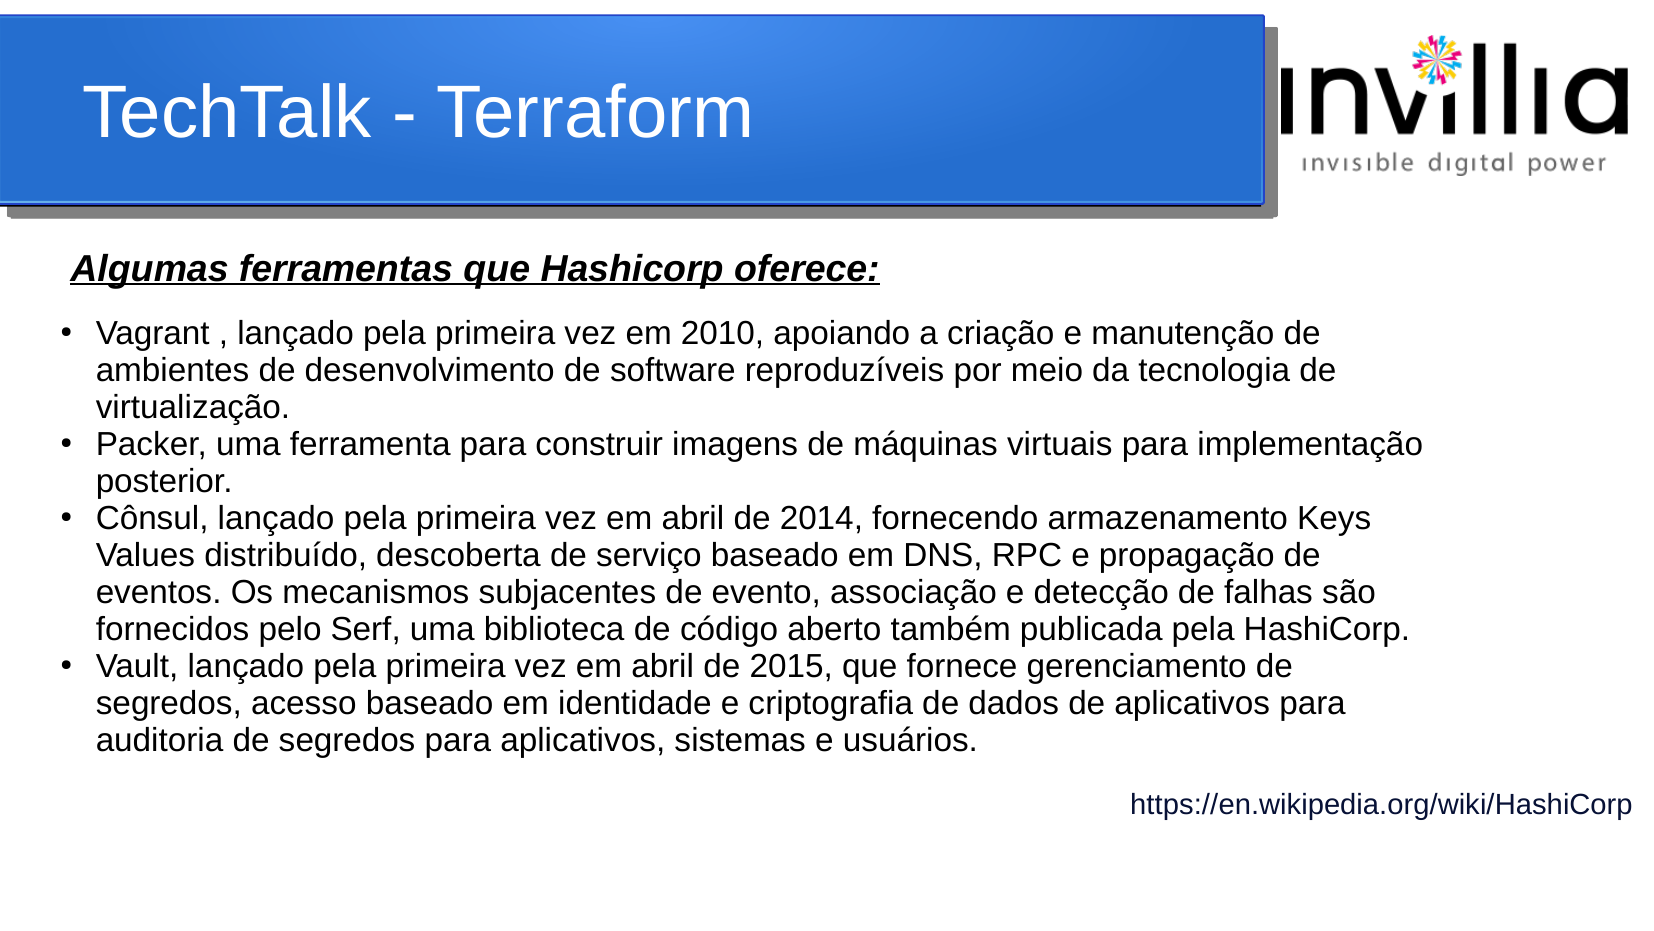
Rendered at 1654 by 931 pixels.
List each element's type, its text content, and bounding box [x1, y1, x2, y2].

text_box https://en.wikipedia.org/wiki/HashiCorp [1115, 780, 1654, 851]
title TechTalk - Terraform [82, 35, 1235, 189]
text_box Vagrant , lançado pela primeira vez em 2010, apoiando a criação e manutenção de ambientes de desenvolvimento de software reproduzíveis por meio da tecnologia de virtualização. Packer, uma ferramenta para construir imagens de máquinas virtuais para implementação posterior. Cônsul, lançado pela primeira vez em abril de 2014, fornecendo armazenamento Keys Values distribuído, descoberta de serviço baseado em DNS, RPC e propagação de eventos. Os mecanismos subjacentes de evento, associação e detecção de falhas são fornecidos pelo Serf, uma biblioteca de código aberto também publicada pela HashiCorp. Vault, lançado pela primeira vez em abril de 2015, que fornece gerenciamento de segredos, acesso baseado em identidade e criptografia de dados de aplicativos para auditoria de segredos para aplicativos, sistemas e usuários. [45, 307, 1452, 804]
picture [1281, 35, 1629, 176]
text_box Algumas ferramentas que Hashicorp oferece: [55, 239, 993, 339]
